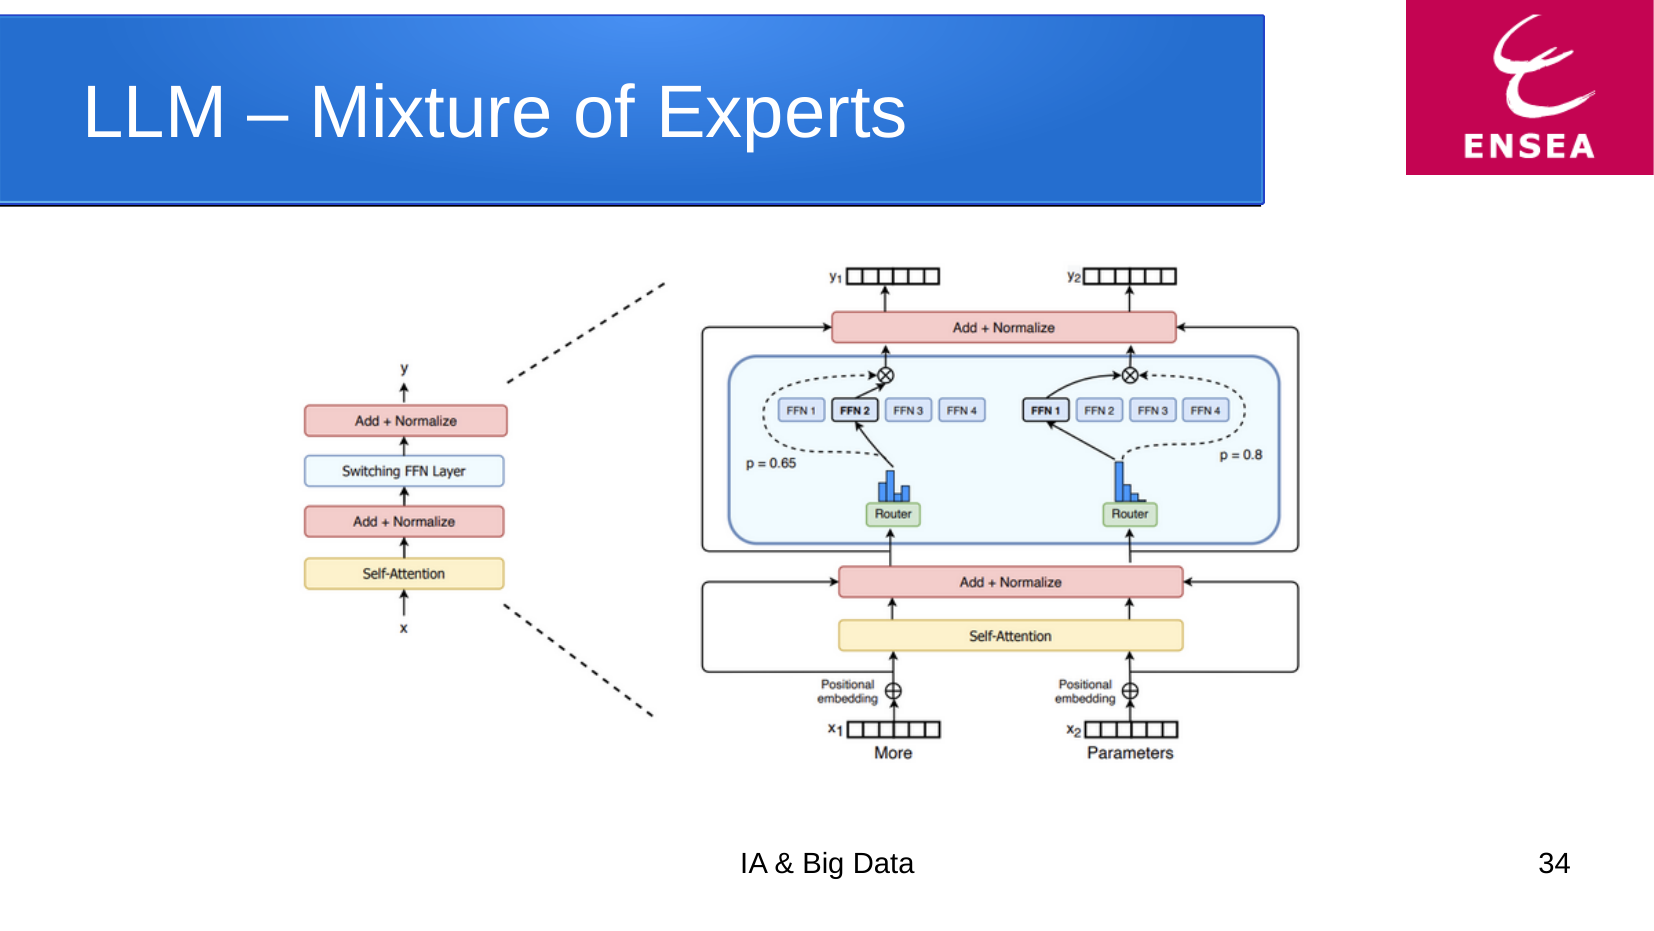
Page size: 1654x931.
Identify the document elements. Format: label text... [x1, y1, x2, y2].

picture [1406, 0, 1654, 175]
picture [271, 247, 1337, 771]
title LLM – Mixture of Experts [82, 35, 1235, 189]
